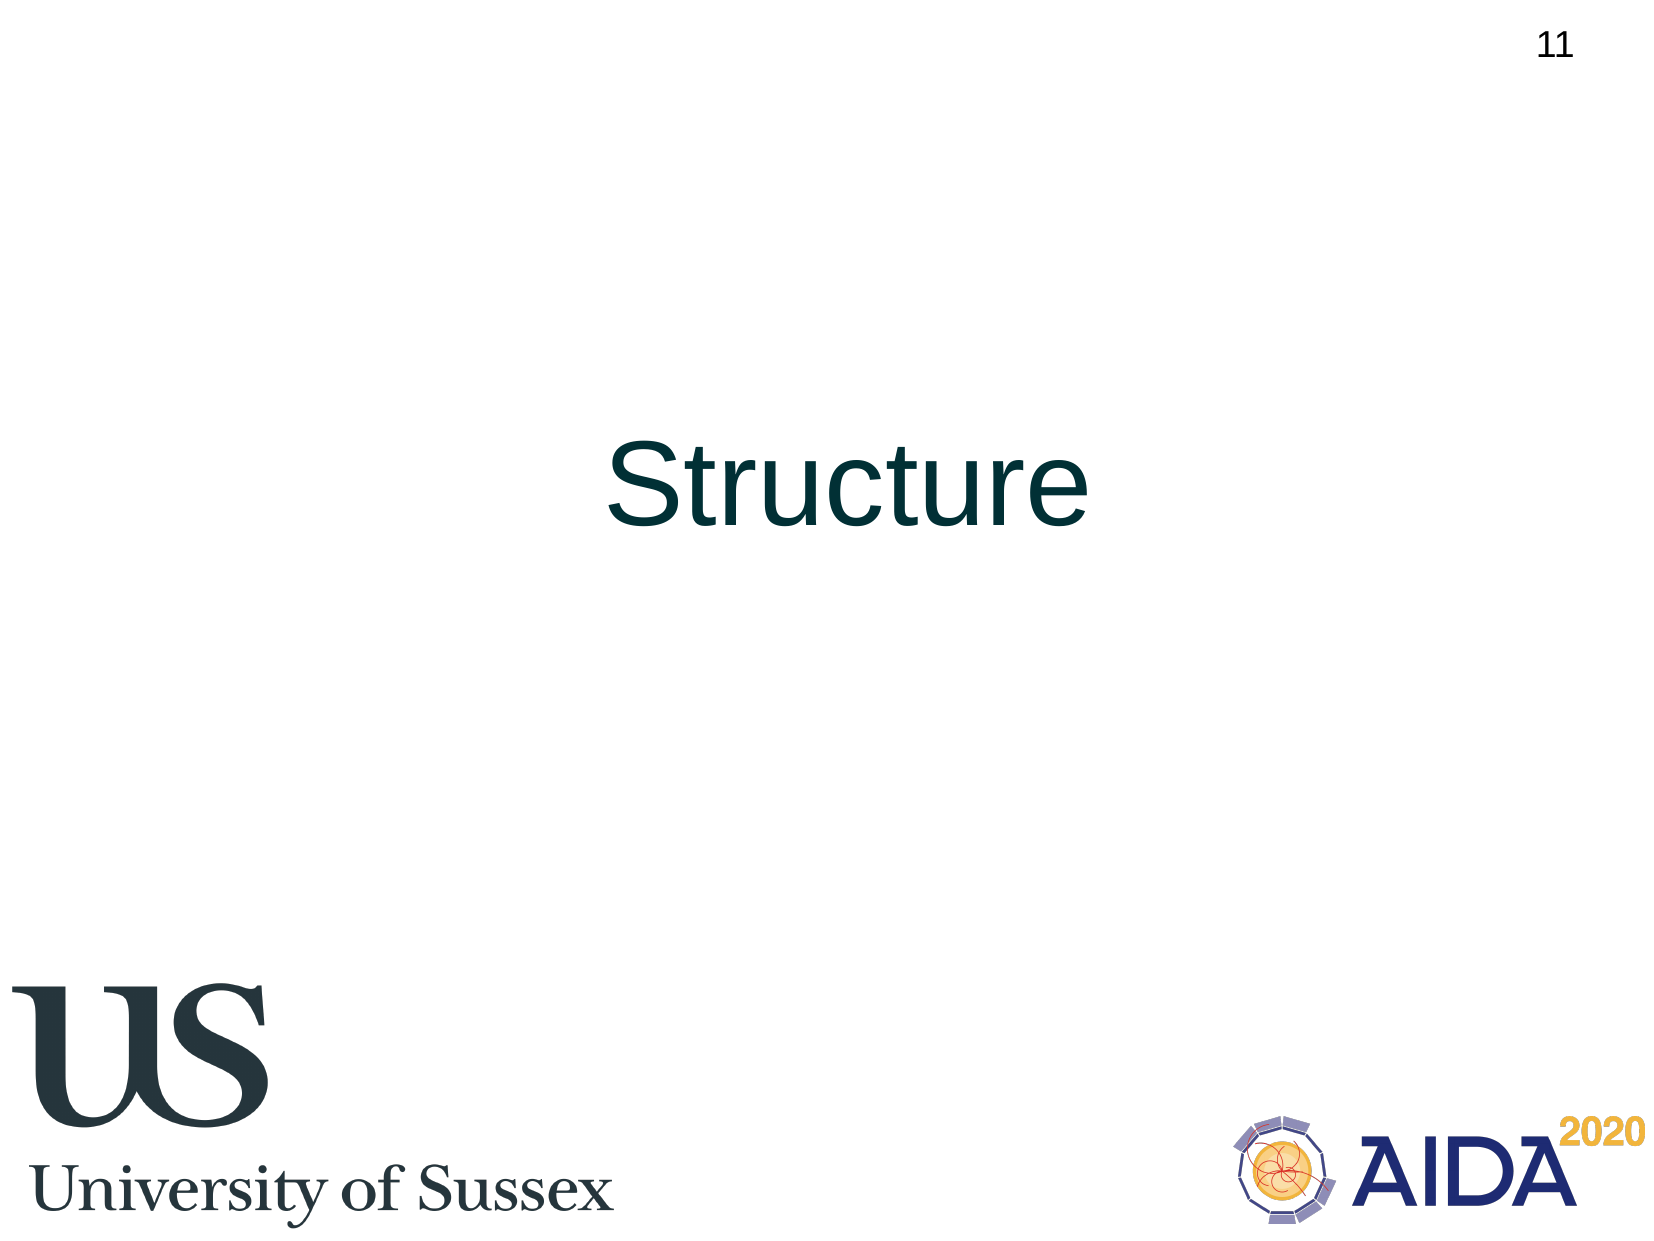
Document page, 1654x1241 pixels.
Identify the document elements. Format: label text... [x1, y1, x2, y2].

text_box <number> [1521, 16, 1654, 84]
title Structure [82, 380, 1571, 588]
picture [11, 982, 615, 1229]
picture [1233, 1116, 1645, 1224]
